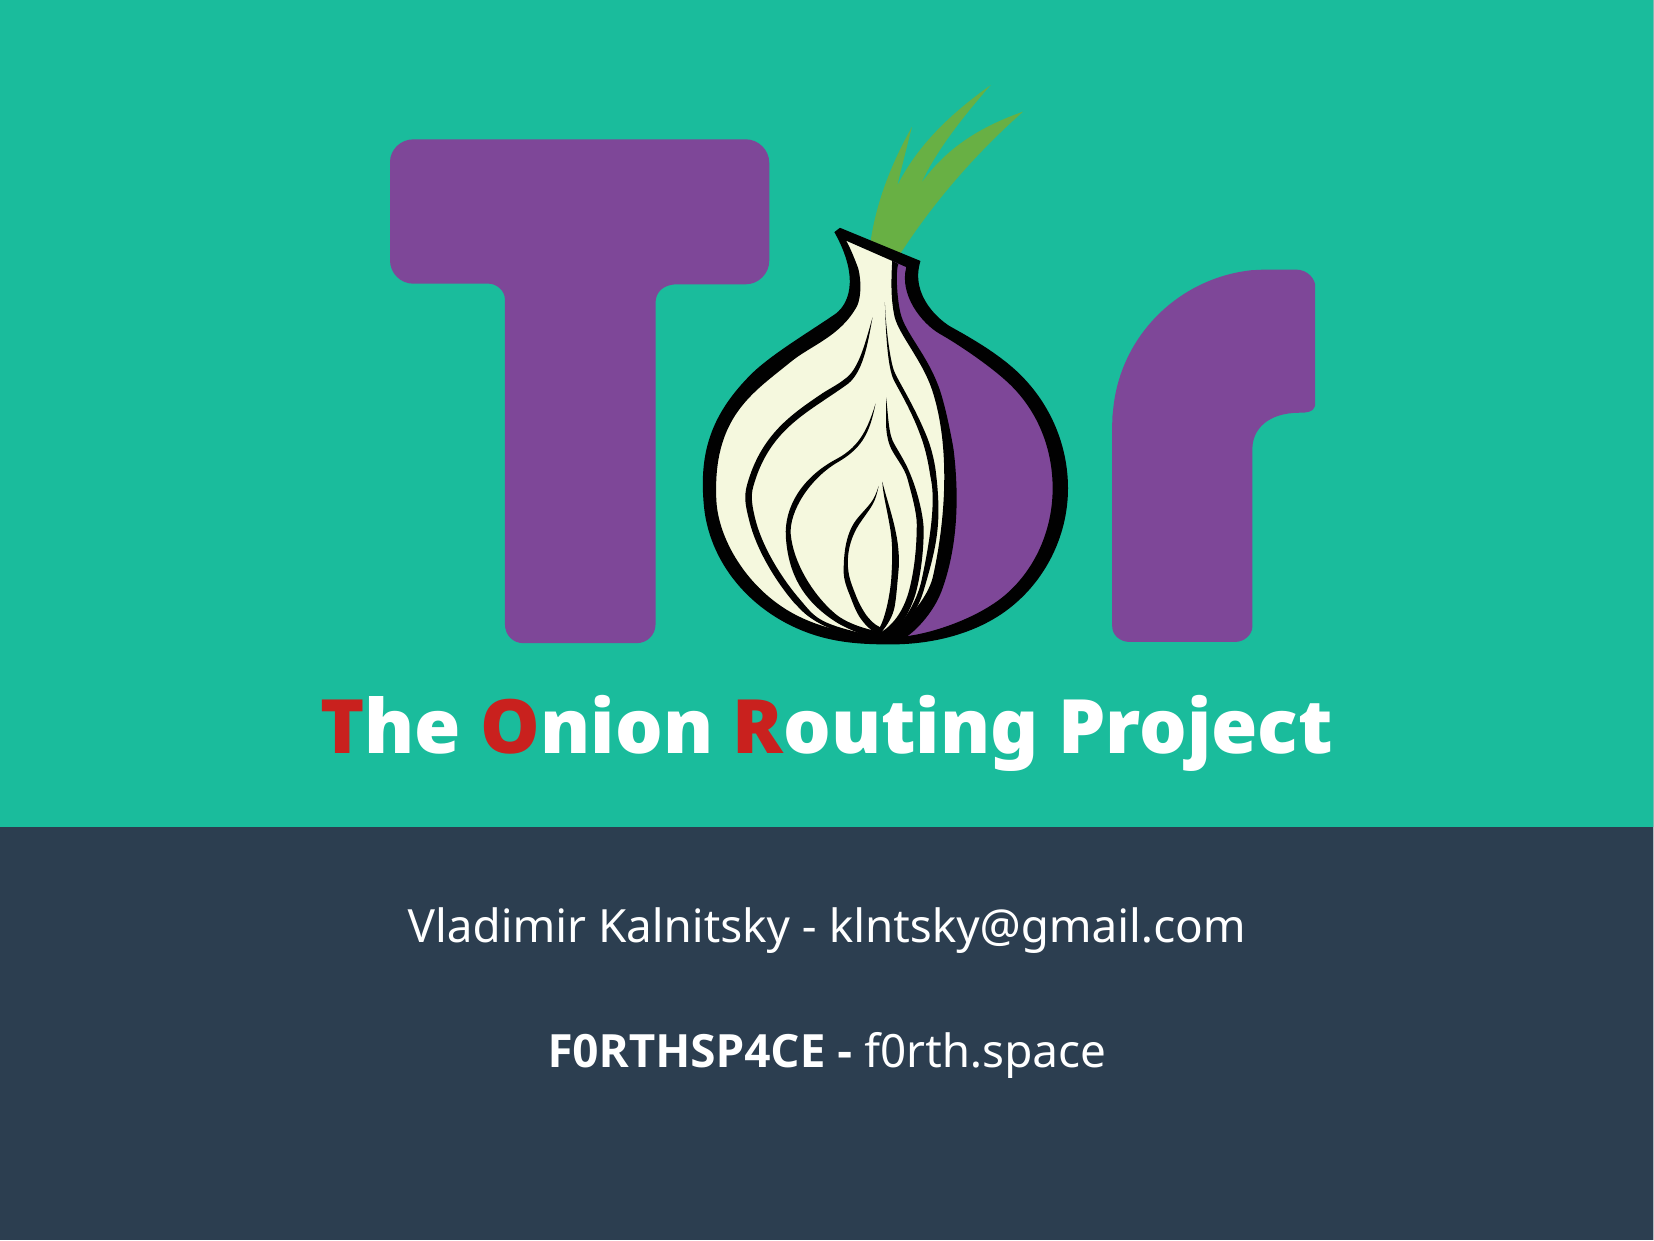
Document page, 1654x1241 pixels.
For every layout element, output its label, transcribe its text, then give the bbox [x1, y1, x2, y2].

picture [390, 85, 1316, 646]
title The Onion Routing Project [59, 620, 1595, 778]
subtitle Vladimir Kalnitsky - klntsky@gmail.com F0RTHSP4CE - f0rth.space [59, 856, 1595, 1182]
